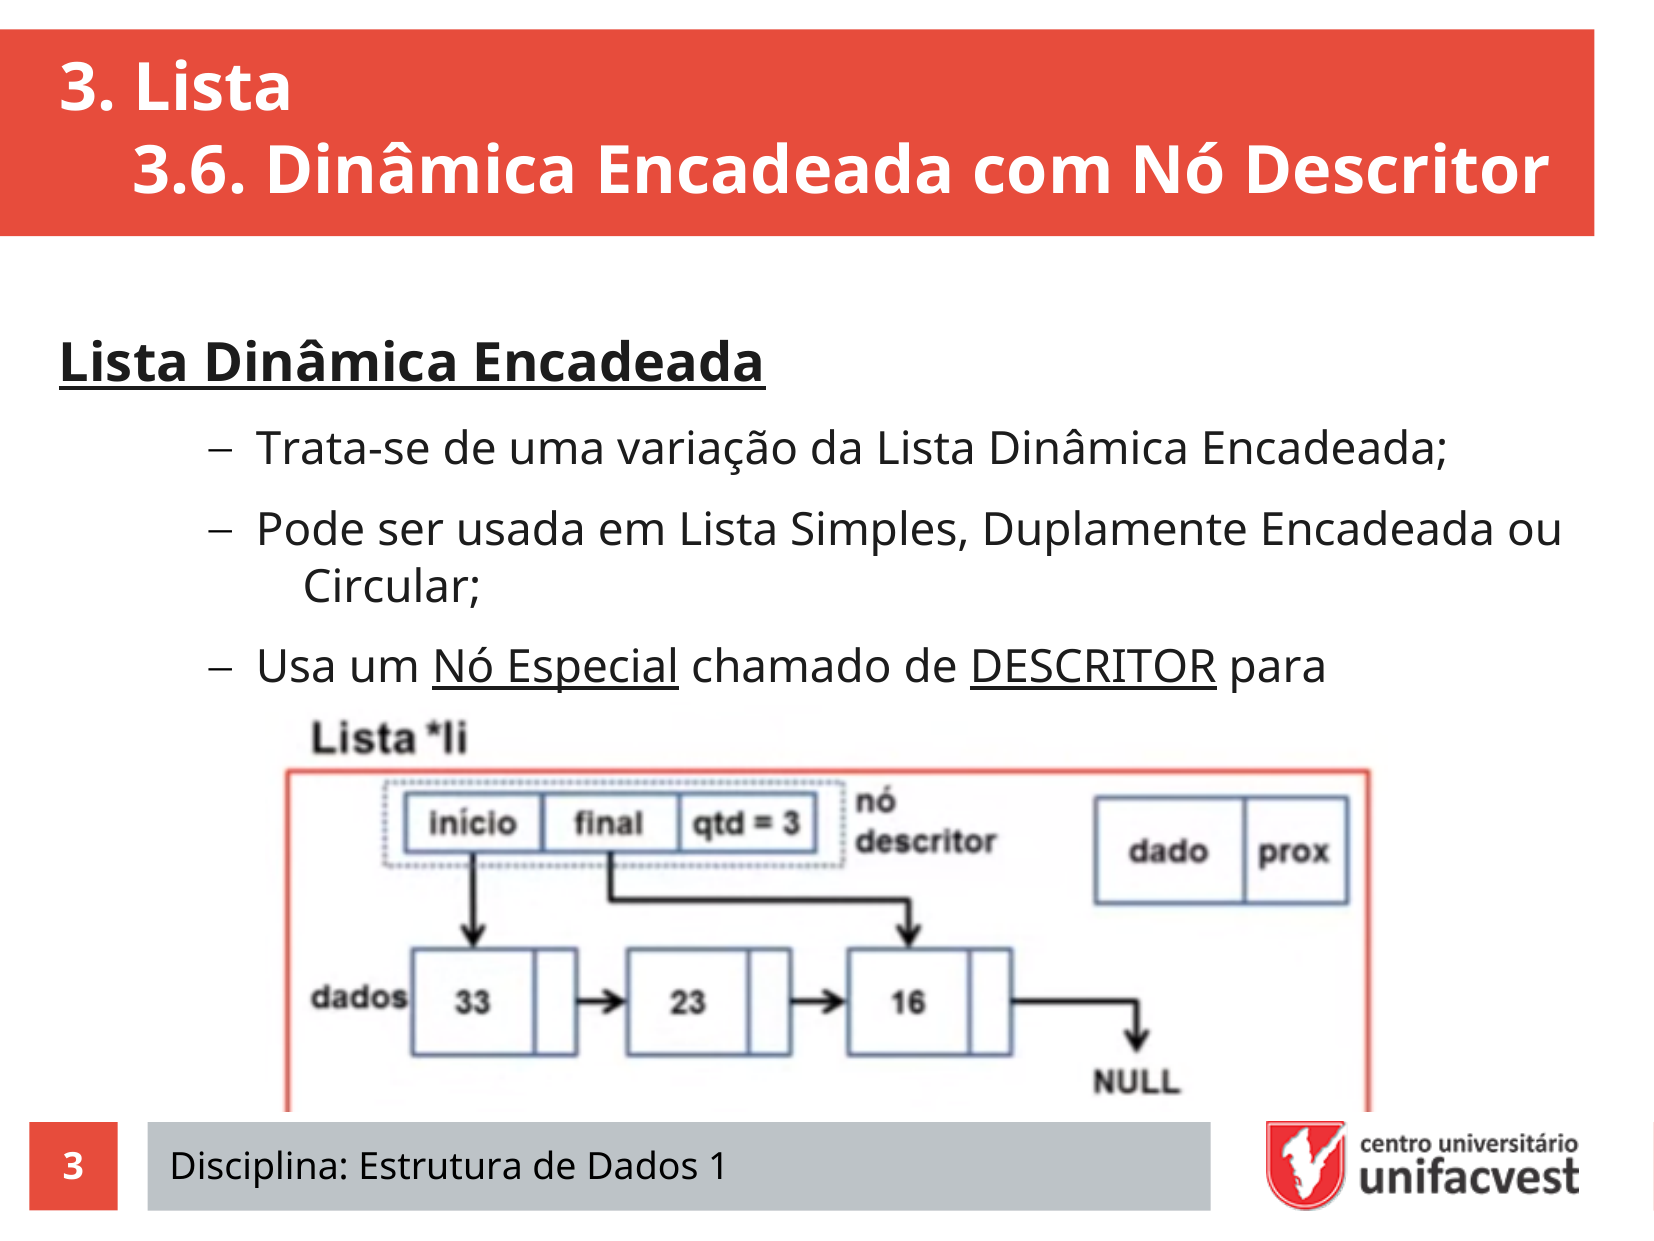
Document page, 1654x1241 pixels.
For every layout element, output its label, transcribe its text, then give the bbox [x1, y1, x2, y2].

title 3. Lista 3.6. Dinâmica Encadeada com Nó Descritor [59, 59, 1595, 207]
text_box Disciplina: Estrutura de Dados 1 [154, 1132, 1205, 1196]
picture [1266, 1121, 1579, 1211]
picture [265, 702, 1388, 1112]
list Lista Dinâmica Encadeada Trata-se de uma variação da Lista Dinâmica Encadeada; Pode ser usada em Lista Simples, Duplamente Encadeada ou Circular; Usa um Nó Especial chamado de DESCRITOR para armazenar diversas informações sobre a lista; [59, 324, 1566, 1093]
text_box [1238, 1120, 1654, 1212]
